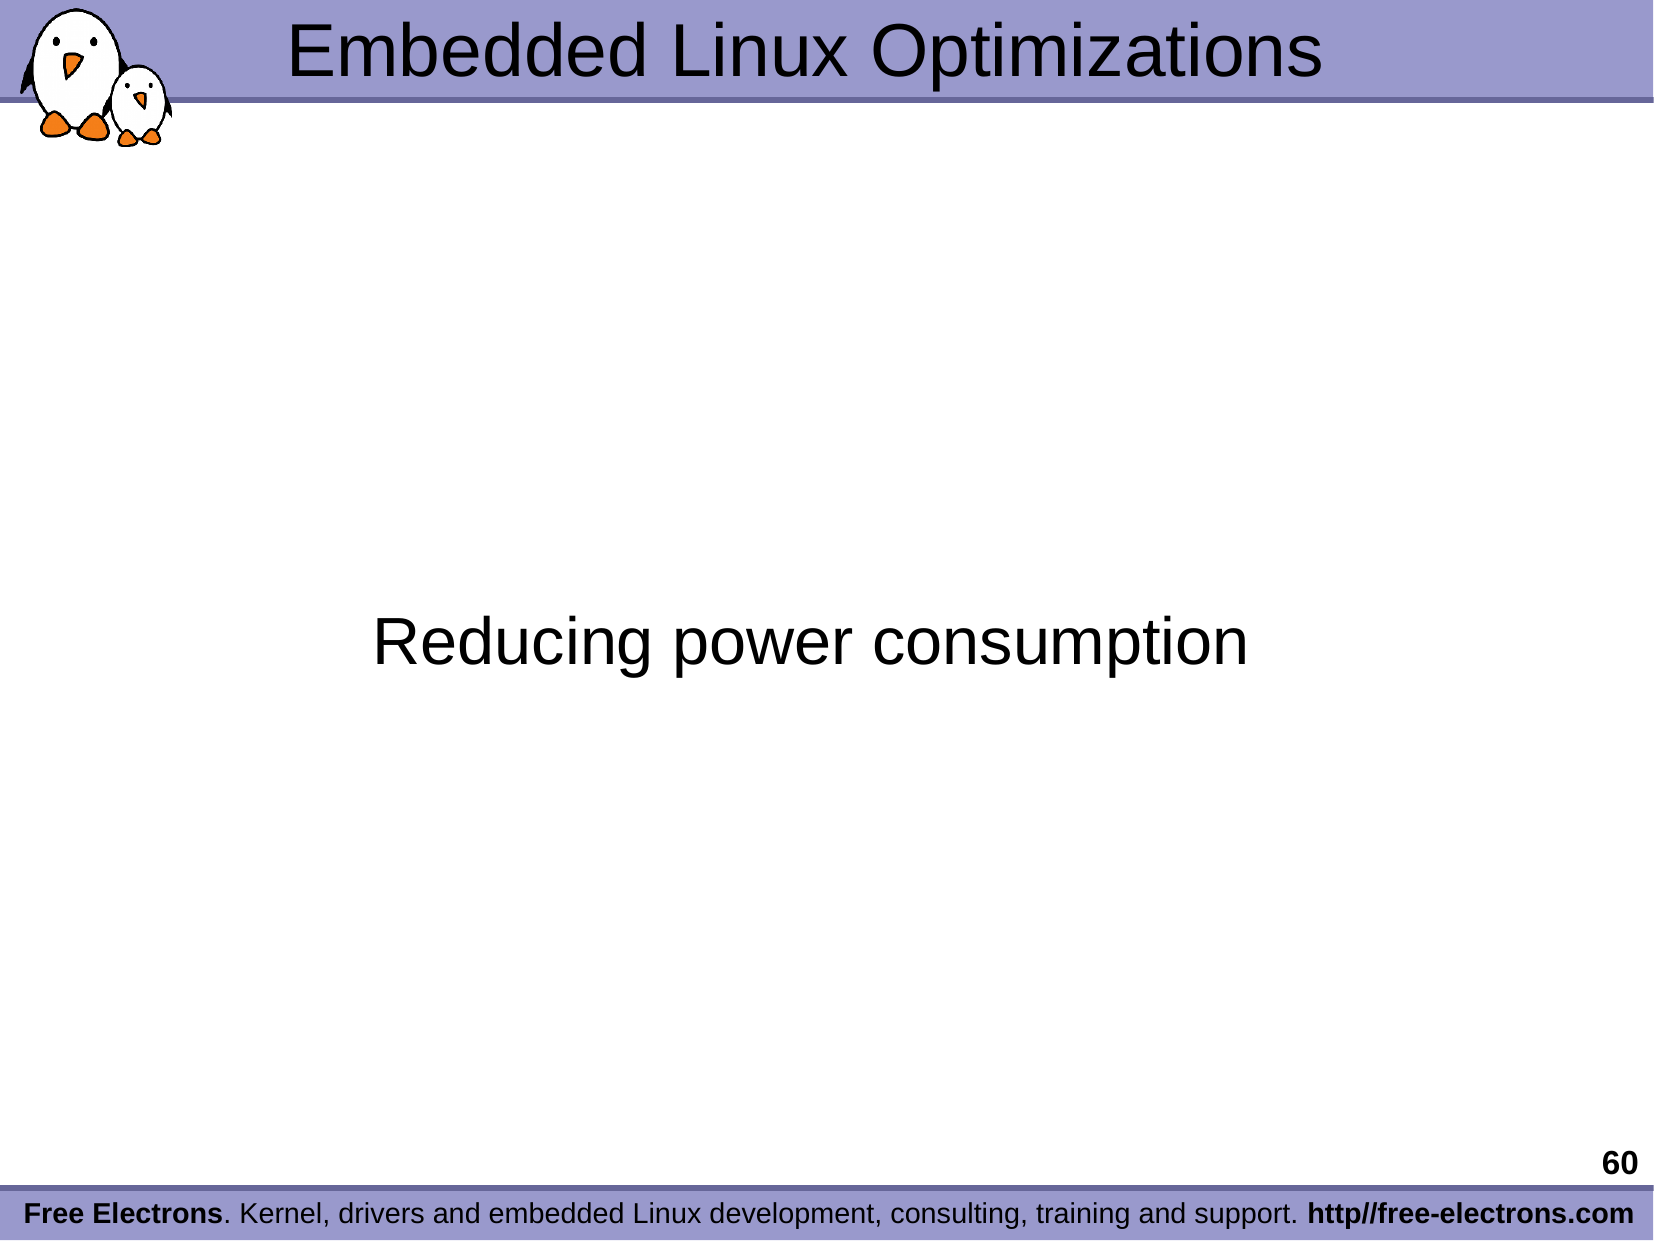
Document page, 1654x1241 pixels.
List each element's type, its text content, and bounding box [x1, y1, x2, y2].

title Embedded Linux Optimizations [60, 0, 1551, 100]
subtitle Reducing power consumption [105, 216, 1518, 1066]
picture [20, 8, 172, 147]
